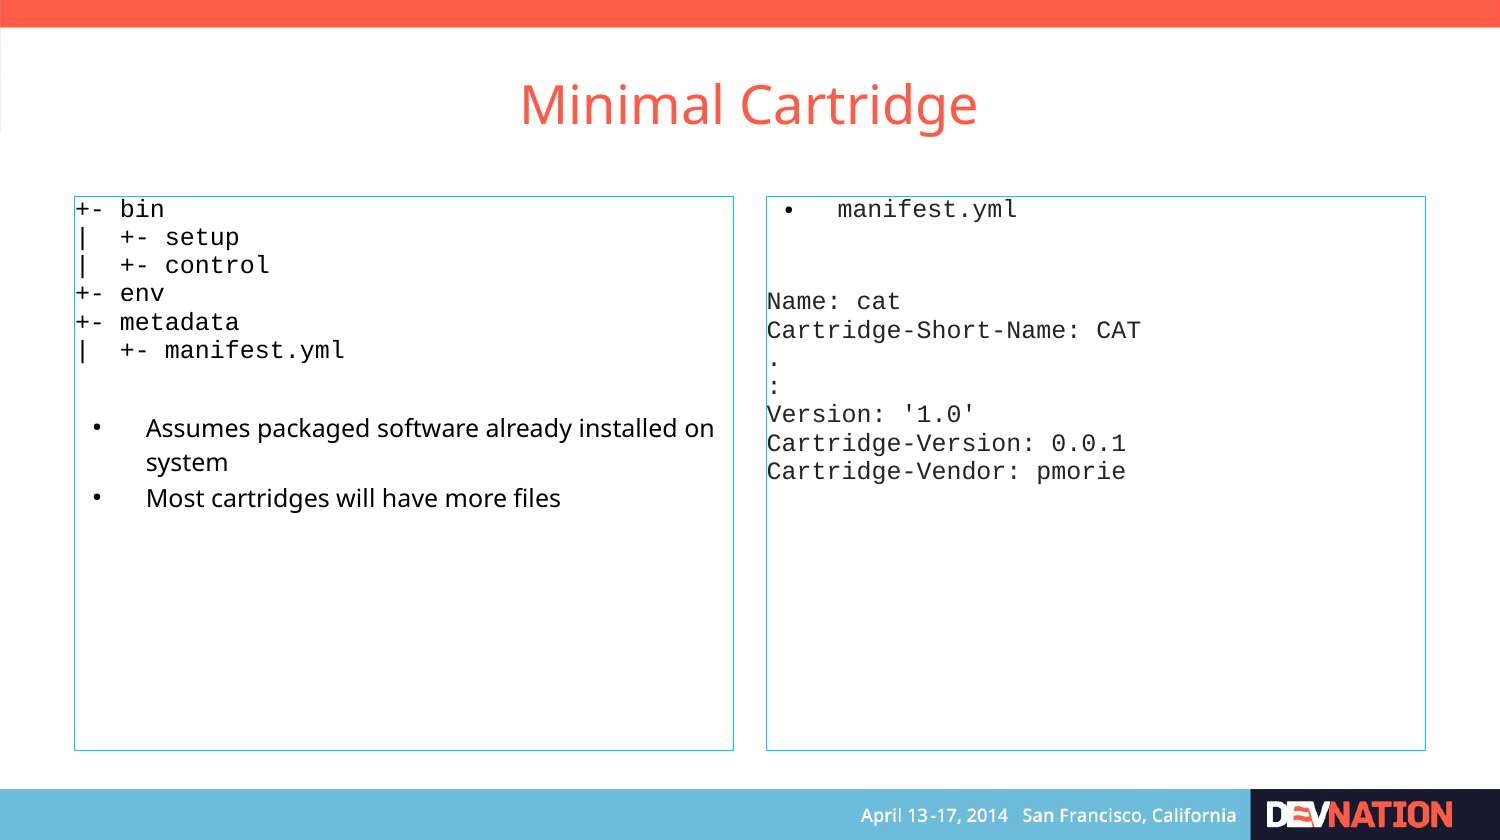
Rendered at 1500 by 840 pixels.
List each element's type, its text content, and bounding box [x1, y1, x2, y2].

list +- bin | +- setup | +- control +- env +- metadata | +- manifest.yml Assumes packaged software already installed on system Most cartridges will have more files [74, 196, 734, 751]
picture [0, 0, 1500, 840]
title Minimal Cartridge [74, 33, 1425, 174]
list manifest.yml Name: cat Cartridge-Short-Name: CAT . : Version: '1.0' Cartridge-Version: 0.0.1 Cartridge-Vendor: pmorie [766, 196, 1426, 751]
